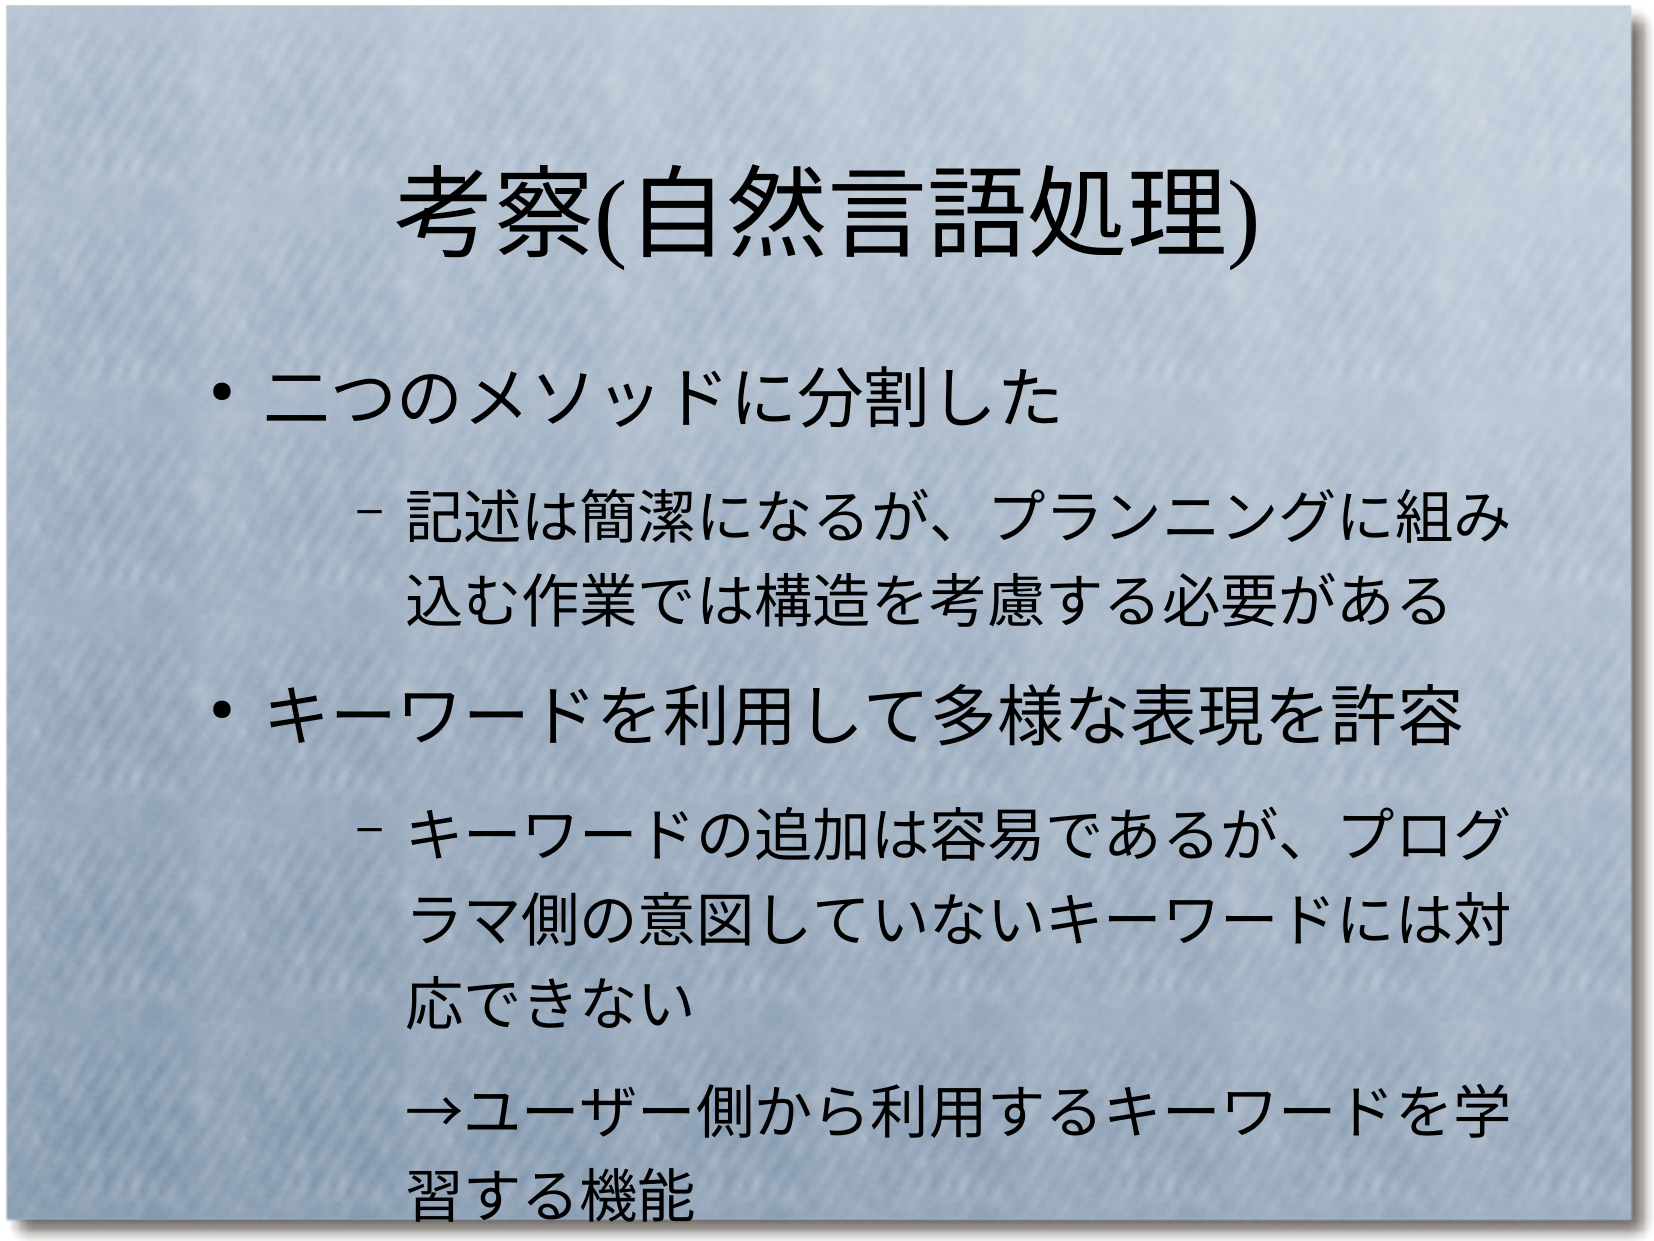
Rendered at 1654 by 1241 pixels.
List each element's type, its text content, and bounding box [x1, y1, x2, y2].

title 考察(自然言語処理) [121, 102, 1534, 310]
picture [0, 0, 1654, 1241]
list 二つのメソッドに分割した 記述は簡潔になるが、プランニングに組み込む作業では構造を考慮する必要がある キーワードを利用して多様な表現を許容 キーワードの追加は容易であるが、プログラマ側の意図していないキーワードには対応できない →ユーザー側から利用するキーワードを学習する機能 [121, 344, 1534, 1065]
